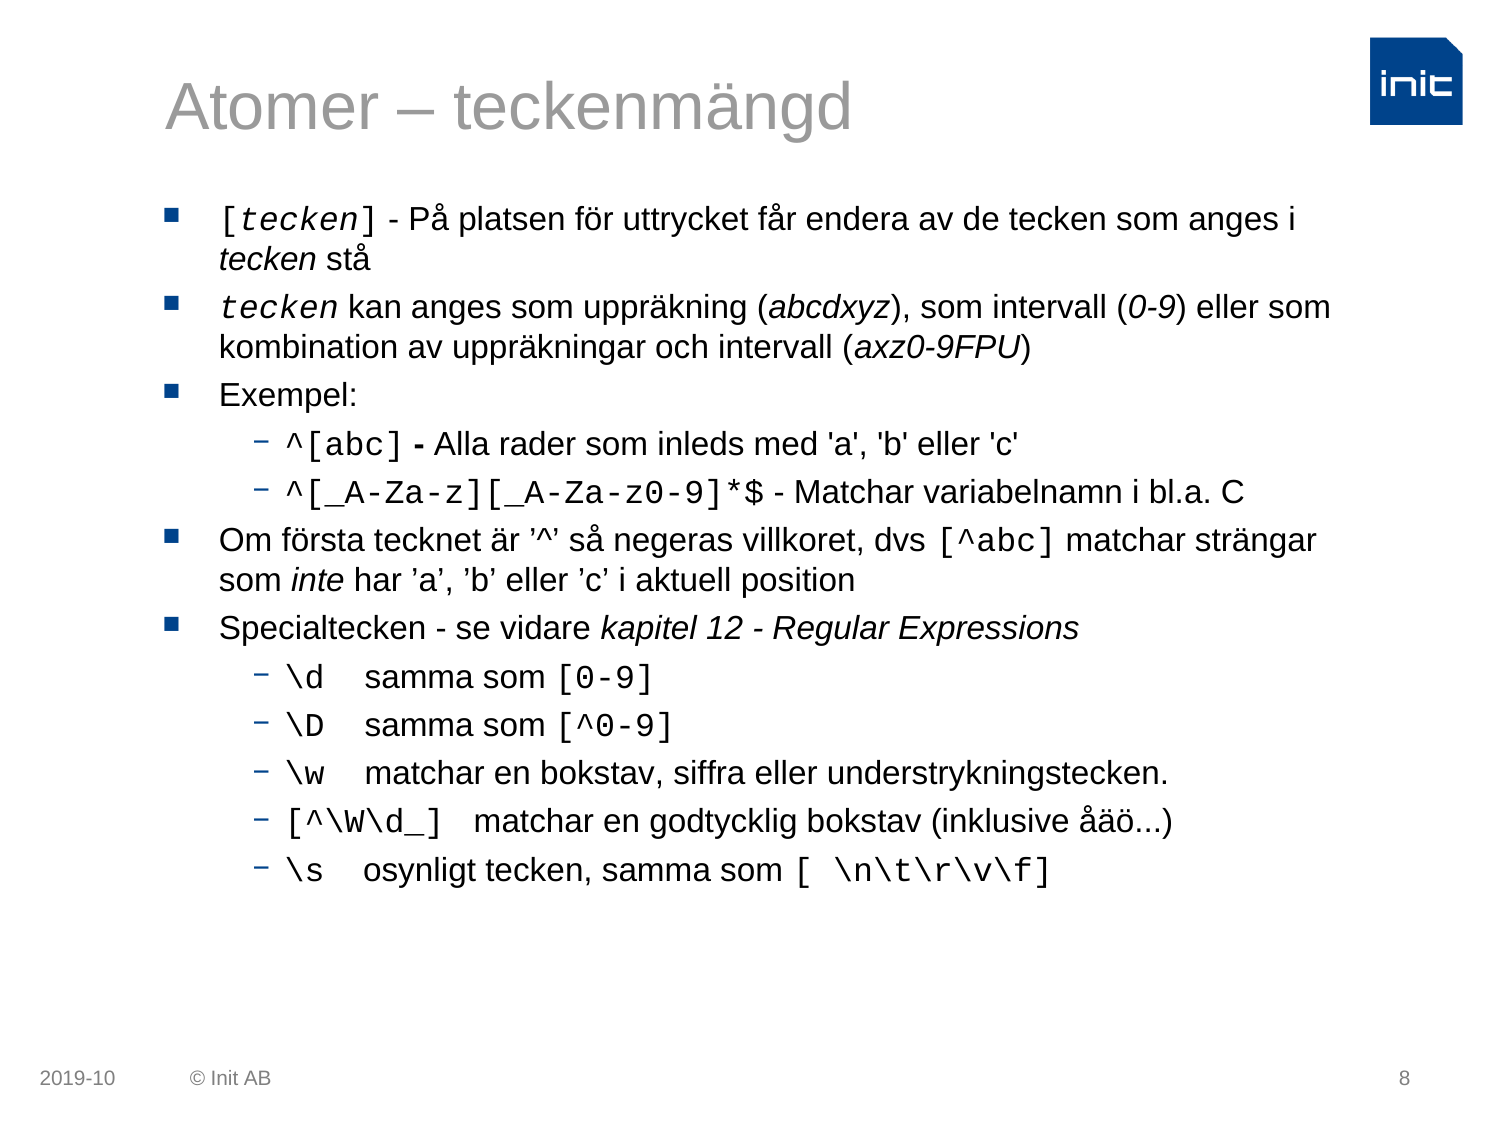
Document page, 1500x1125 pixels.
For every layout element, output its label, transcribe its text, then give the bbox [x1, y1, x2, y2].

text_box <nummer> [1350, 1037, 1426, 1098]
text_box Atomer – teckenmängd [150, 0, 1351, 151]
text_box © Init AB [174, 1037, 1326, 1098]
text_box [tecken] - På platsen för uttrycket får endera av de tecken som anges i tecken stå tecken kan anges som uppräkning (abcdxyz), som intervall (0-9) eller som kombination av uppräkningar och intervall (axz0-9FPU) Exempel: ^[abc] - Alla rader som inleds med 'a', 'b' eller 'c' ^[_A-Za-z][_A-Za-z0-9]*$ - Matchar variabelnamn i bl.a. C Om första tecknet är ’^’ så negeras villkoret, dvs [^abc] matchar strängar som inte har ’a’, ’b’ eller ’c’ i aktuell position Specialtecken - se vidare kapitel 12 - Regular Expressions \d samma som [0-9] \D samma som [^0-9] \w matchar en bokstav, siffra eller understrykningstecken. [^\W\d_] matchar en godtycklig bokstav (inklusive åäö...) \s osynligt tecken, samma som [ \n\t\r\v\f] [150, 189, 1351, 963]
picture [1370, 37, 1463, 125]
text_box 2019-10 [24, 1037, 151, 1098]
